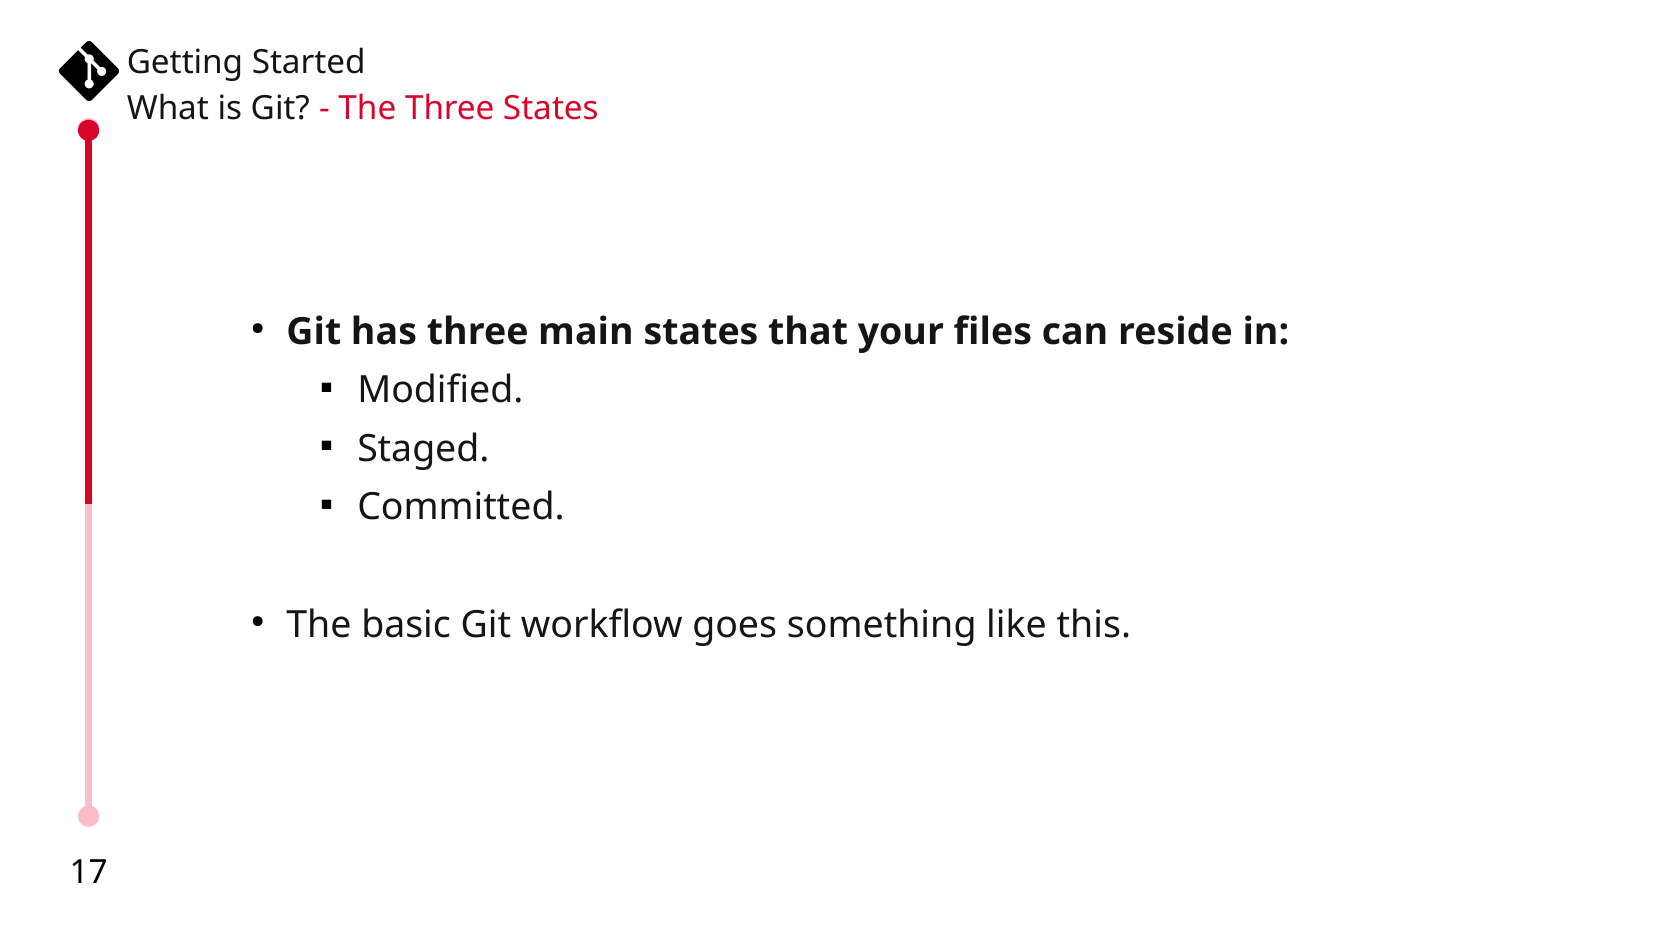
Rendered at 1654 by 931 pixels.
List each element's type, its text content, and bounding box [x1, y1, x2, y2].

text_box 17 [47, 840, 130, 889]
text_box Getting Started What is Git? - The Three States [112, 31, 1506, 113]
text_box Git has three main states that your files can reside in: Modified. Staged. Committed. The basic Git workflow goes something like this. [236, 236, 1418, 709]
picture [59, 41, 119, 101]
